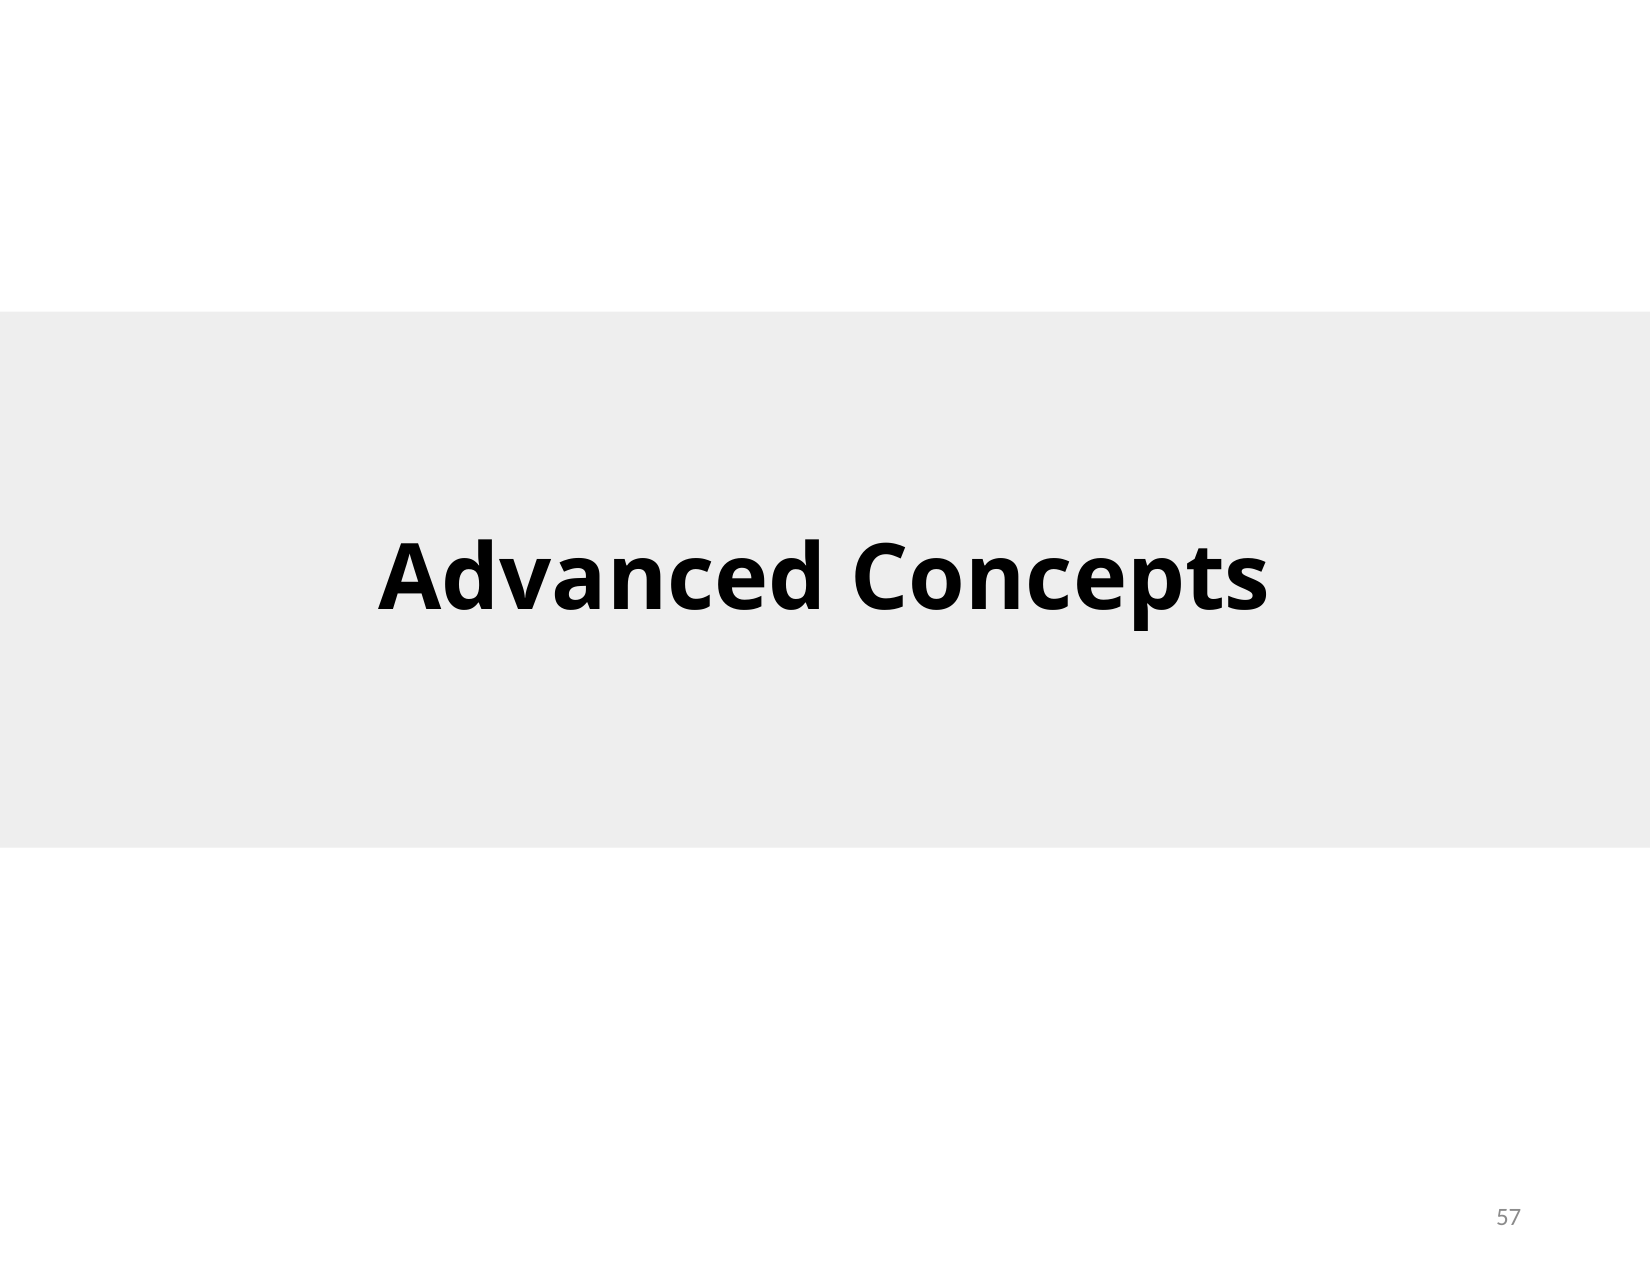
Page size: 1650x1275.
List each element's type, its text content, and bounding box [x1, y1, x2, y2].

title Advanced Concepts [0, 311, 1650, 848]
